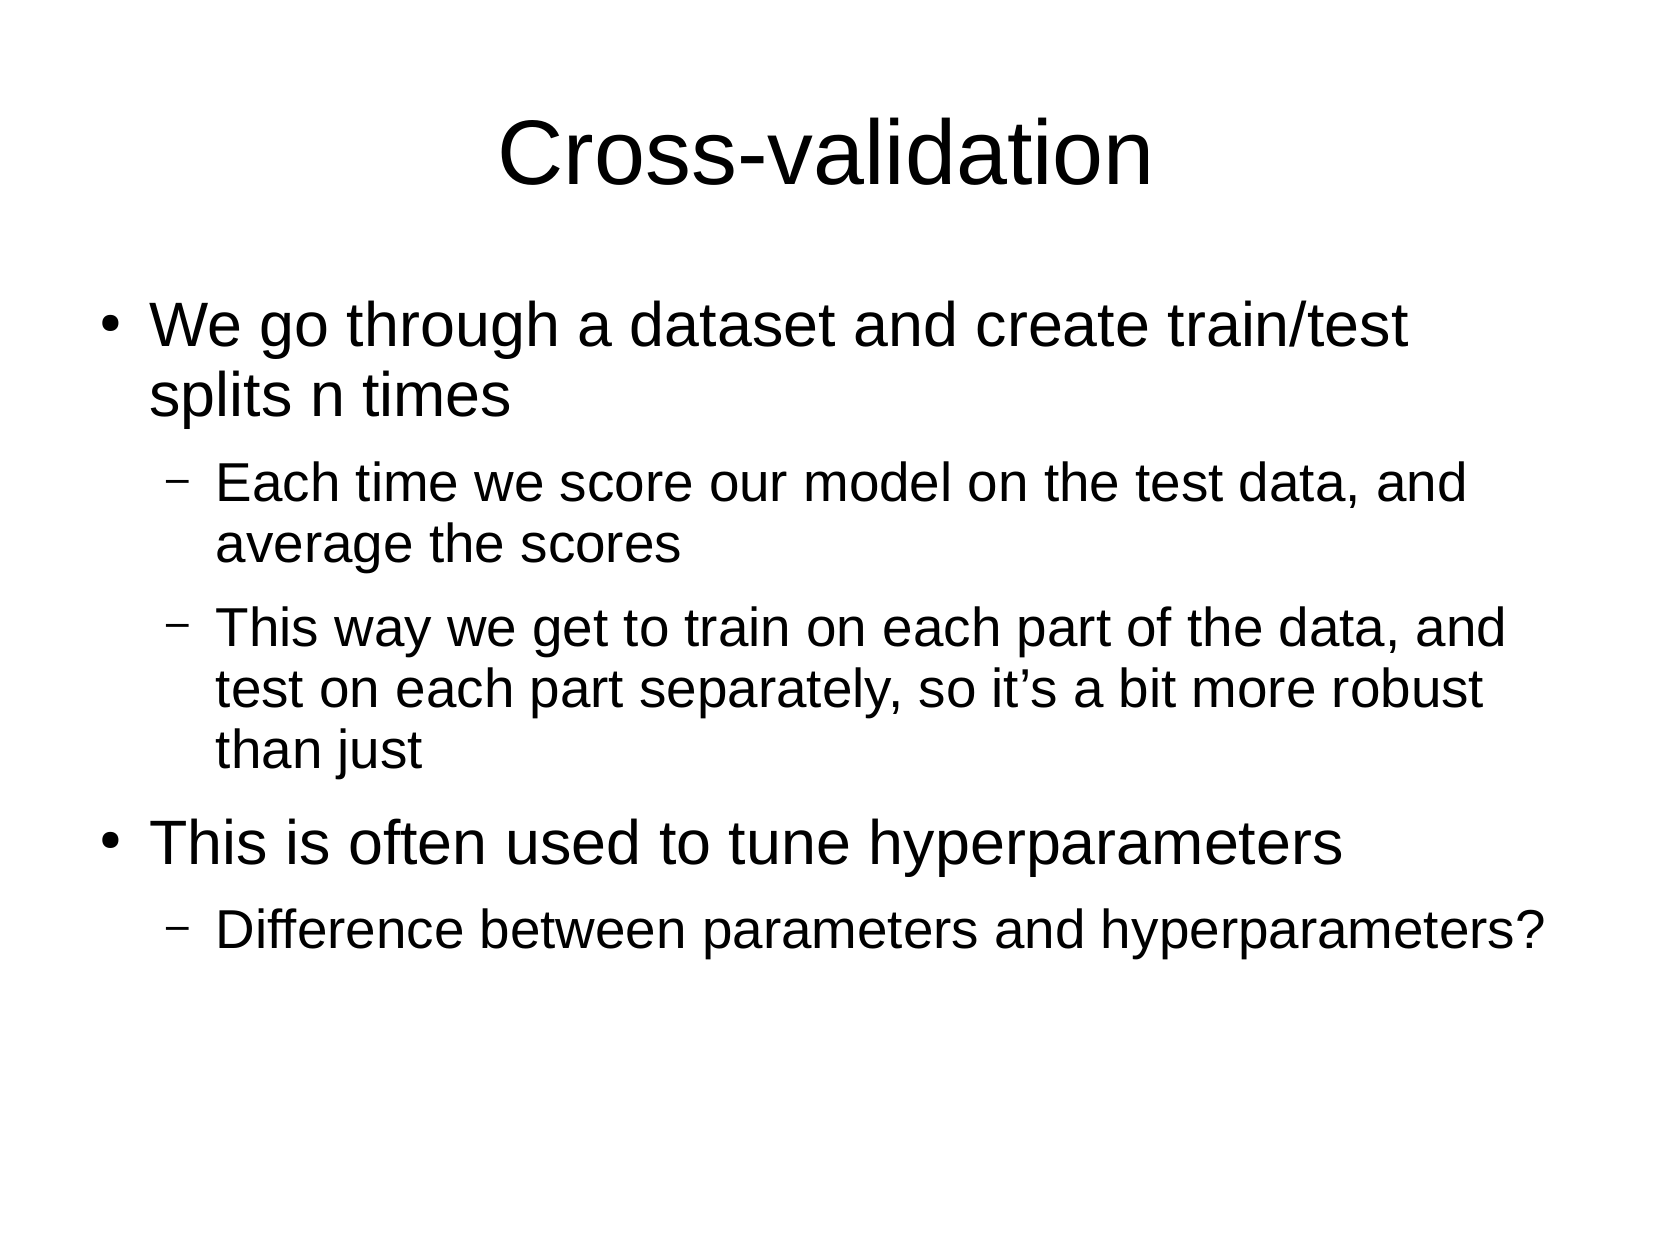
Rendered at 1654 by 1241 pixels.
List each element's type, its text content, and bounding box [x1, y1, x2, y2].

list We go through a dataset and create train/test splits n times Each time we score our model on the test data, and average the scores This way we get to train on each part of the data, and test on each part separately, so it’s a bit more robust than just This is often used to tune hyperparameters Difference between parameters and hyperparameters? [82, 290, 1571, 1010]
title Cross-validation [82, 49, 1571, 257]
